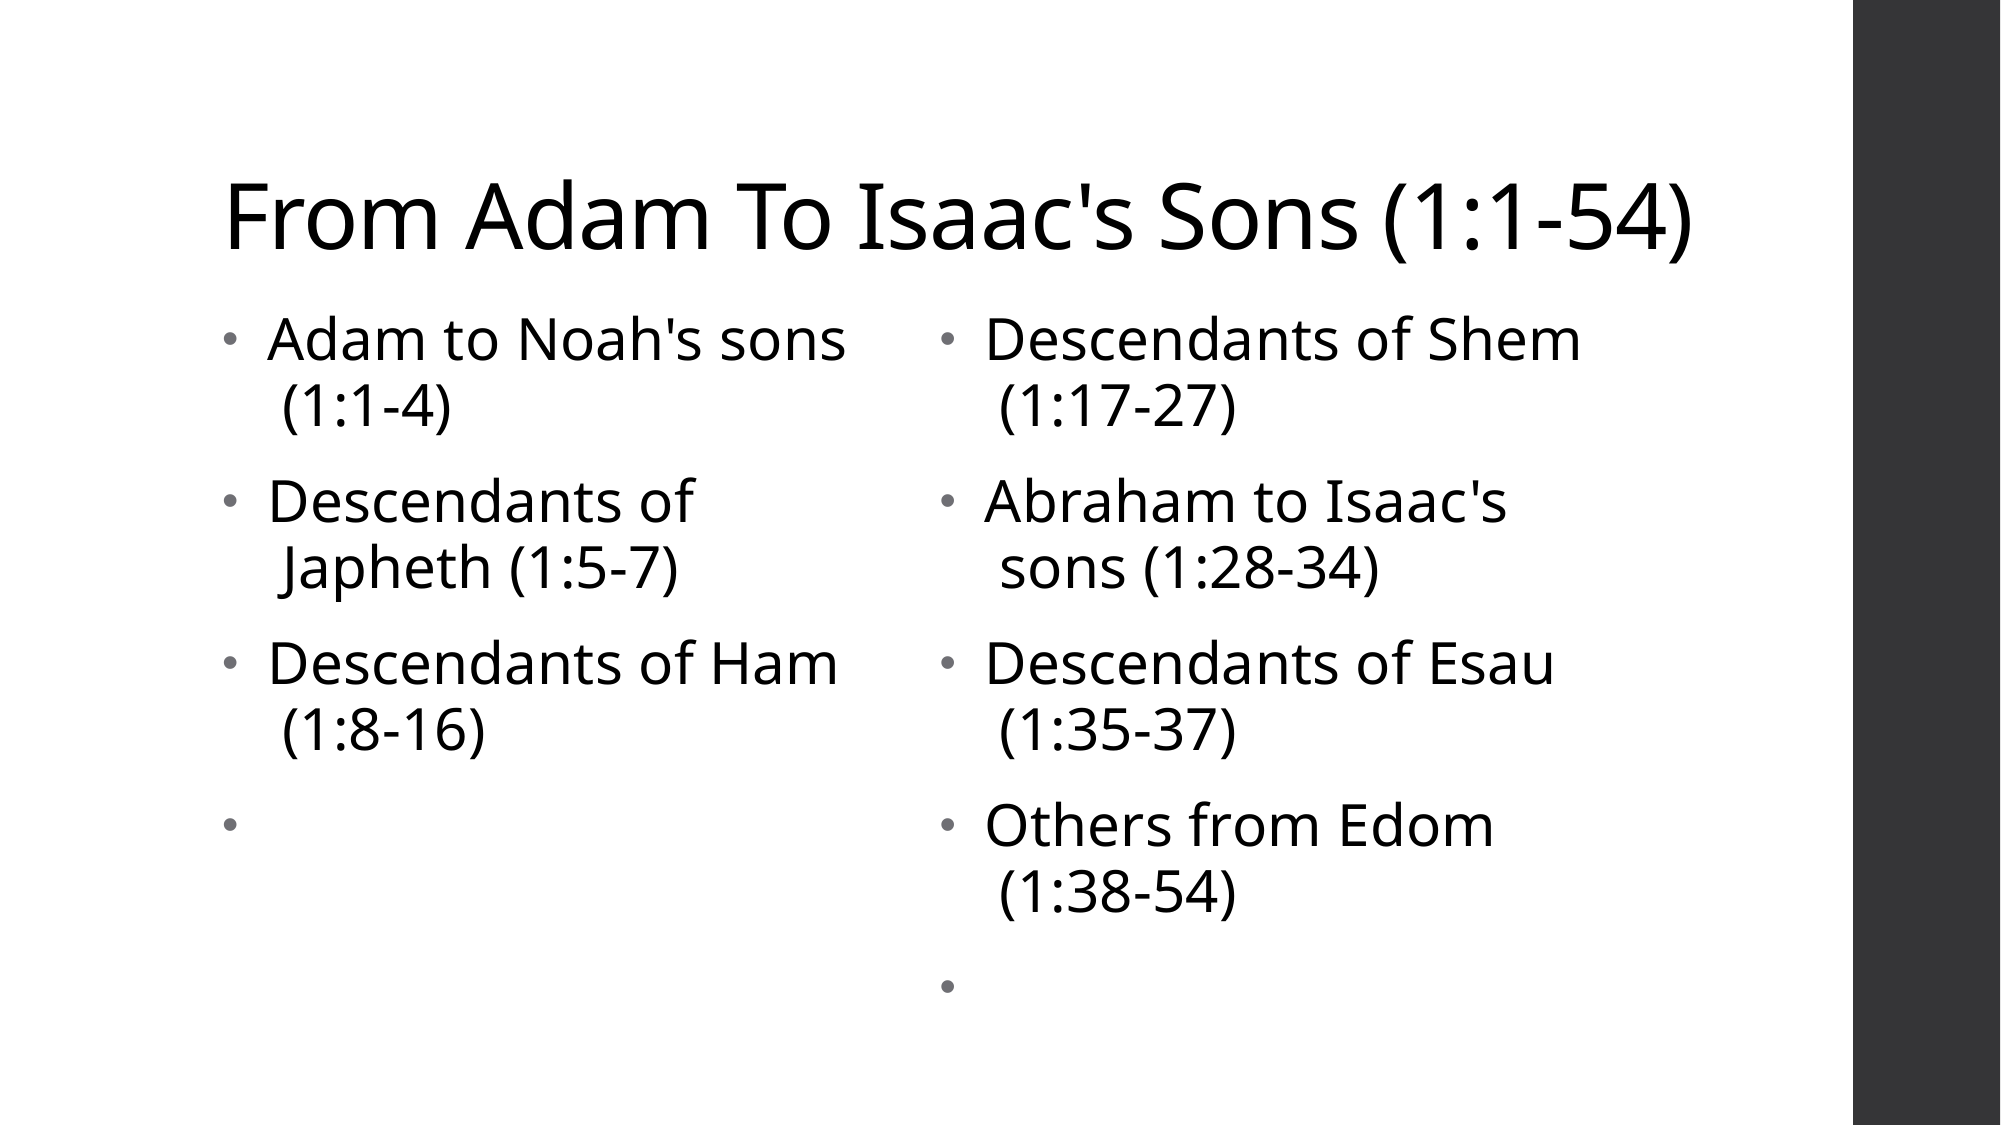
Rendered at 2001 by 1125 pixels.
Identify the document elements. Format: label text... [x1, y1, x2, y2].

title From Adam To Isaac's Sons (1:1-54) [206, 60, 1797, 278]
list Adam to Noah's sons (1:1-4) Descendants of Japheth (1:5-7) Descendants of Ham (1:8-16) [207, 299, 900, 1014]
list Descendants of Shem (1:17-27) Abraham to Isaac's sons (1:28-34) Descendants of Esau (1:35-37) Others from Edom (1:38-54) [924, 299, 1617, 1014]
